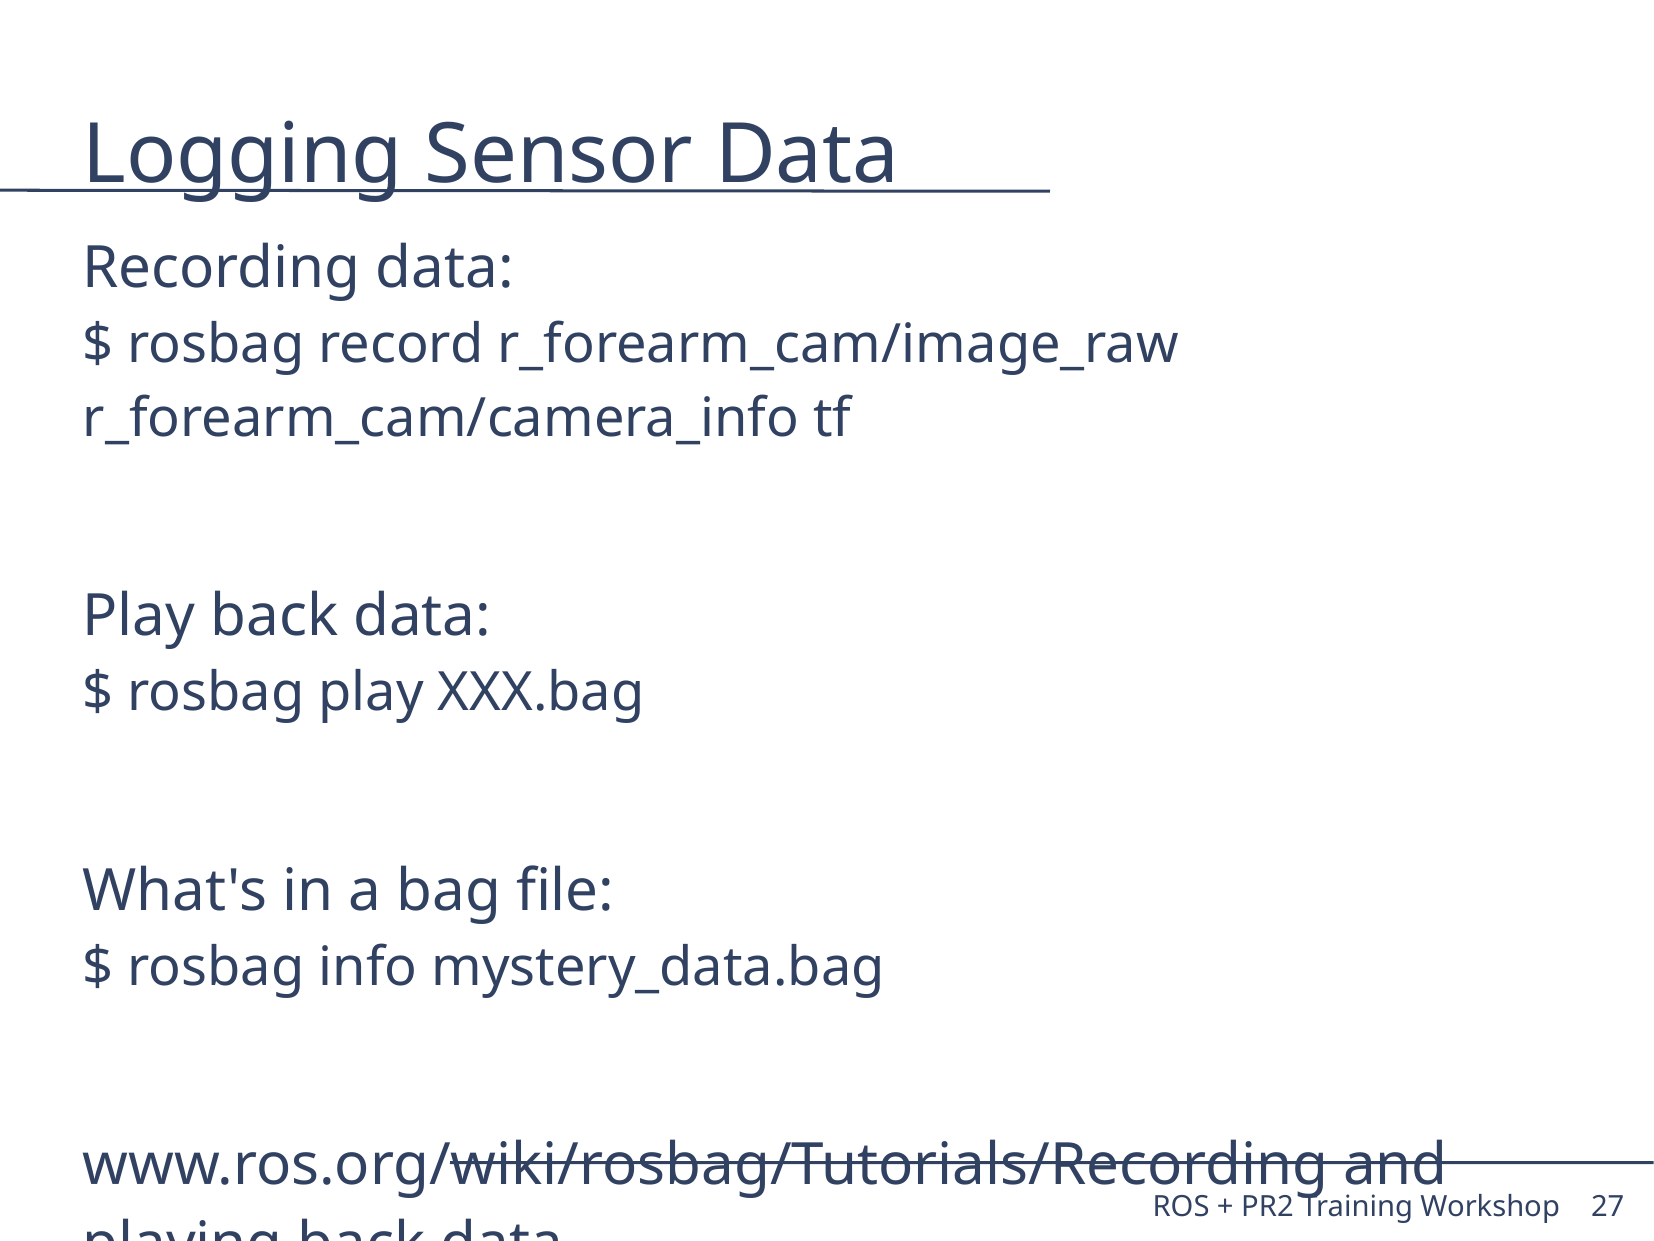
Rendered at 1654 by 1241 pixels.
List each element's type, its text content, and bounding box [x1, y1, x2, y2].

list Recording data: $ rosbag record r_forearm_cam/image_raw r_forearm_cam/camera_info tf Play back data: $ rosbag play XXX.bag What's in a bag file: $ rosbag info mystery_data.bag www.ros.org/wiki/rosbag/Tutorials/Recording and playing back data [82, 225, 1613, 1163]
title Logging Sensor Data [82, 75, 1571, 225]
